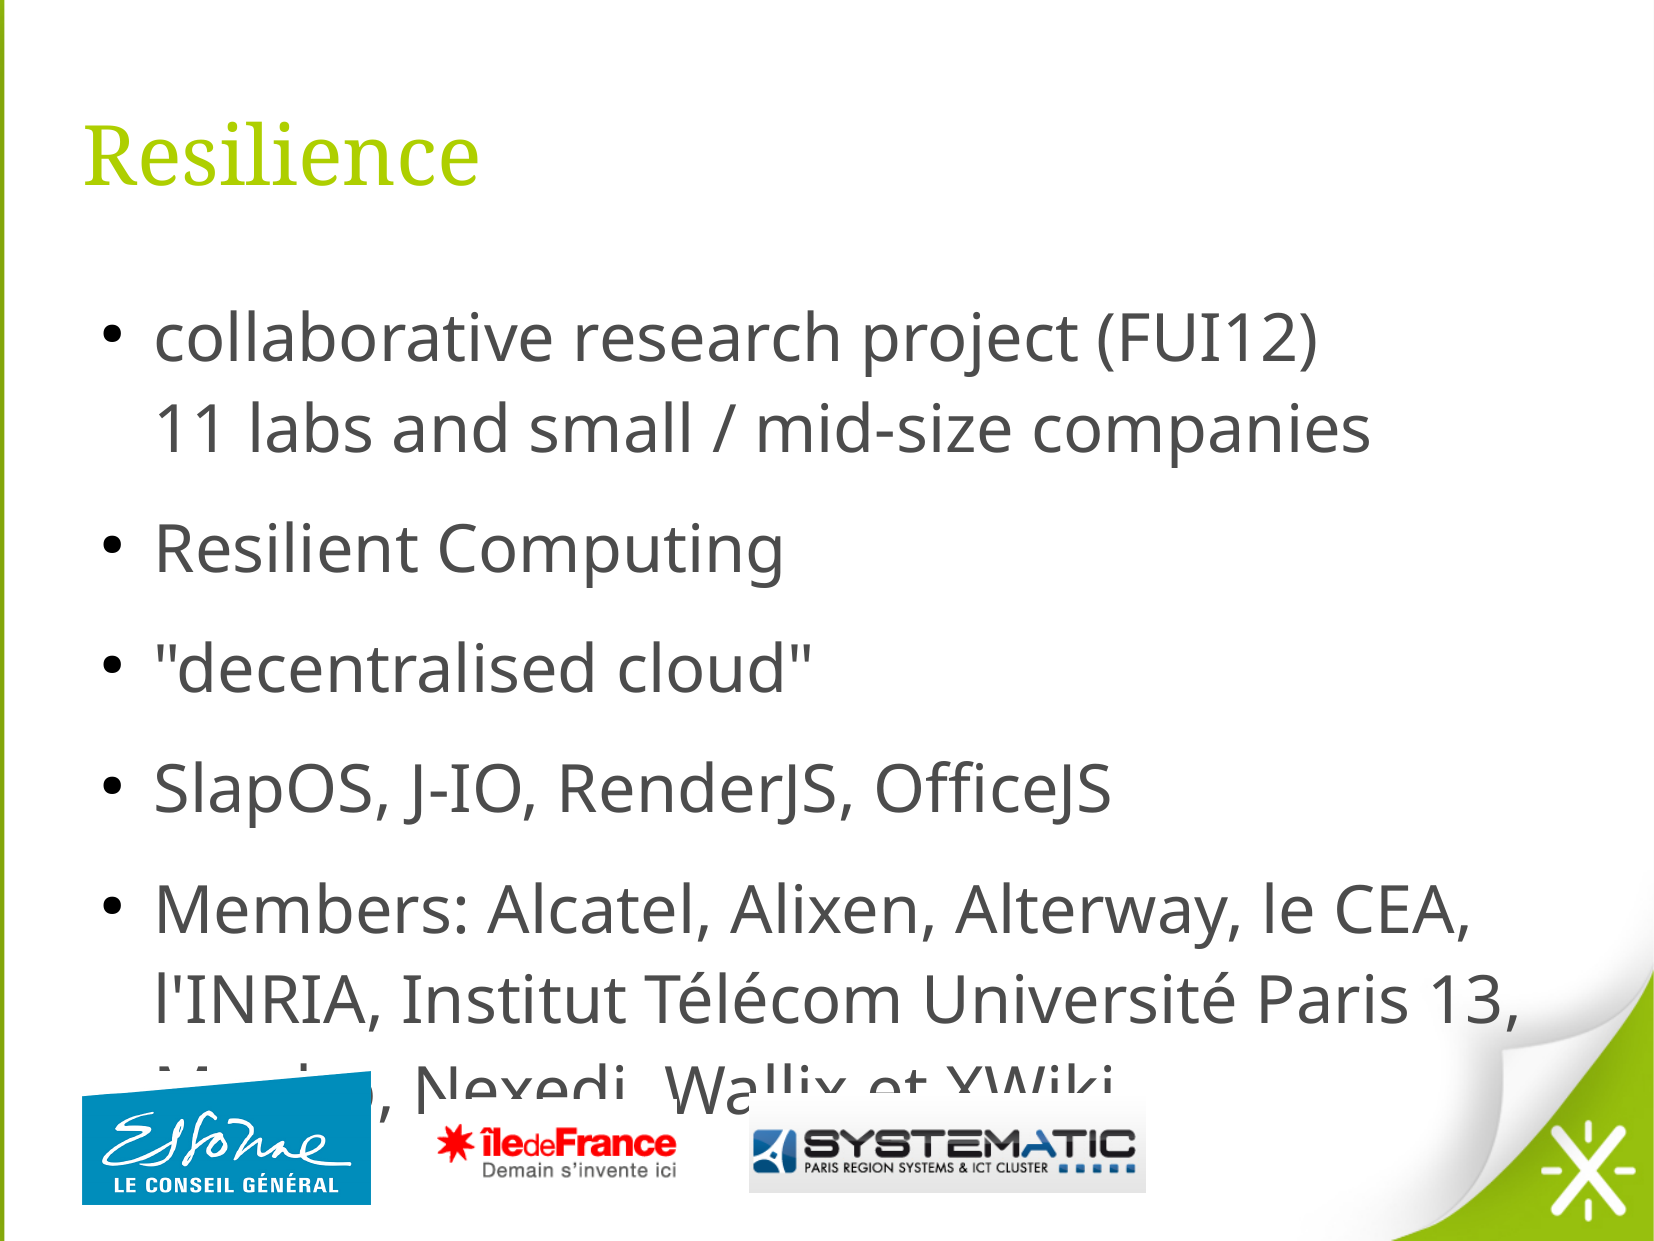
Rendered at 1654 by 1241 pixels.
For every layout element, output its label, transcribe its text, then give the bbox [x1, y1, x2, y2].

picture [0, 0, 1654, 1241]
title Resilience [82, 49, 1571, 257]
list collaborative research project (FUI12) 11 labs and small / mid-size companies Resilient Computing "decentralised cloud" SlapOS, J-IO, RenderJS, OfficeJS Members: Alcatel, Alixen, Alterway, le CEA, l'INRIA, Institut Télécom Université Paris 13, Mopho, Nexedi, Wallix et XWiki [82, 290, 1583, 1027]
